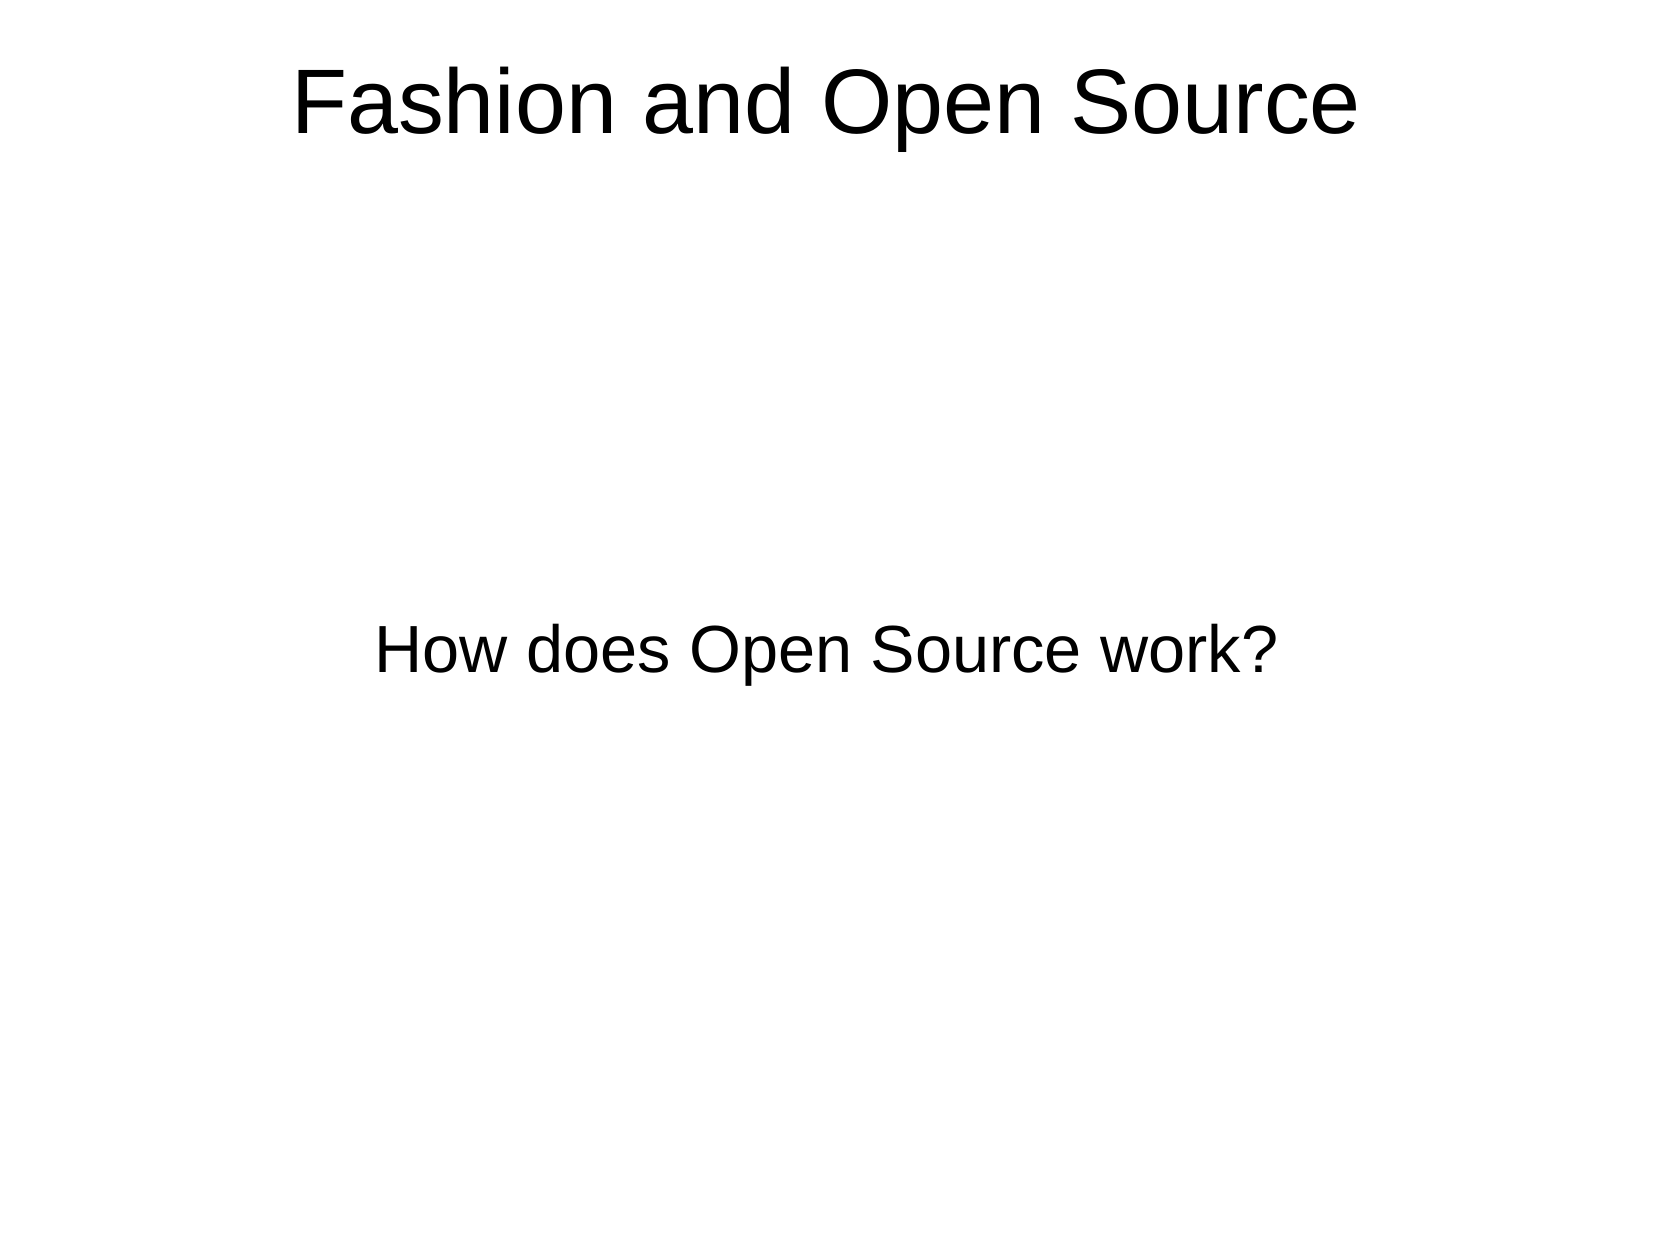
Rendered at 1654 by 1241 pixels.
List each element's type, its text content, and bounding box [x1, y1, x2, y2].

title Fashion and Open Source [82, 49, 1571, 257]
subtitle How does Open Source work? [82, 290, 1571, 1010]
